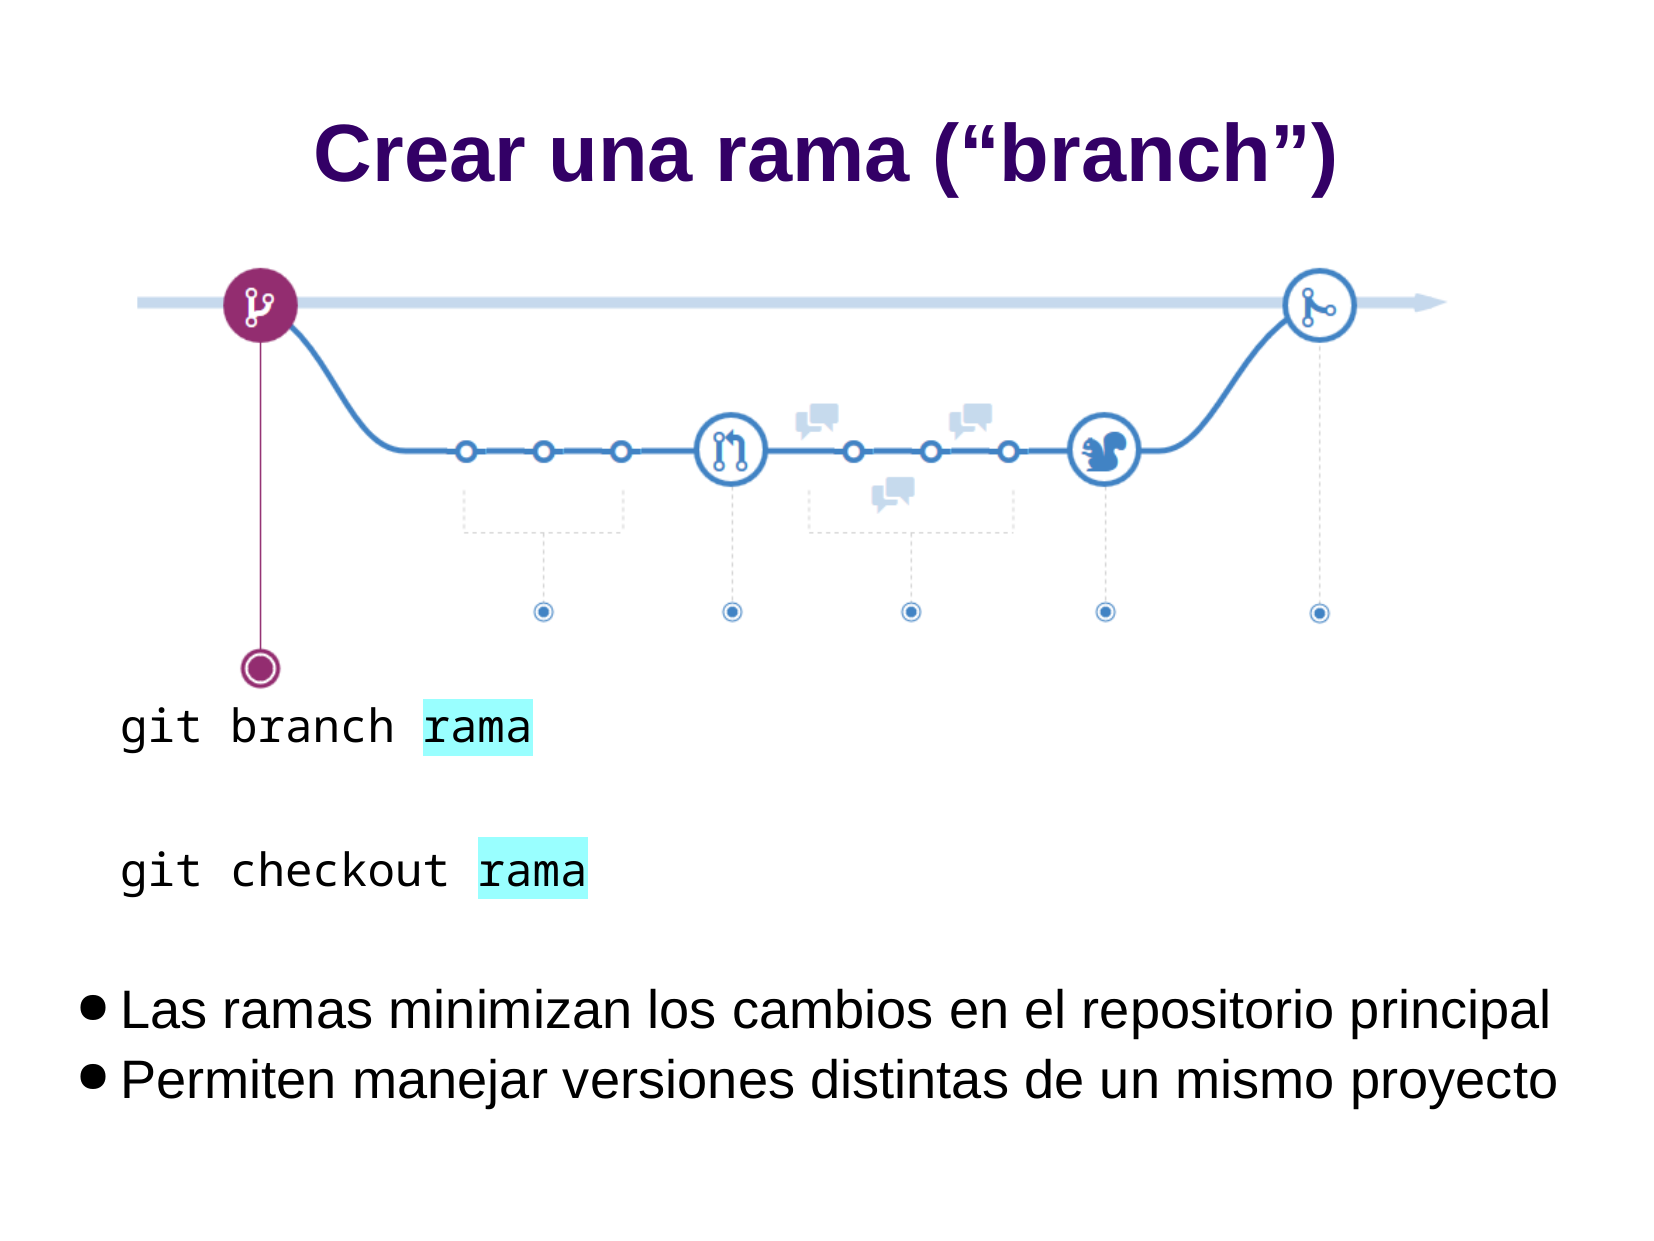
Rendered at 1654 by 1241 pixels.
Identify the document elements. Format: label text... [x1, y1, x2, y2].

text_box git branch rama git checkout rama Las ramas minimizan los cambios en el repositorio principal Permiten manejar versiones distintas de un mismo proyecto [75, 712, 1563, 1092]
title Crear una rama (“branch”) [82, 49, 1571, 257]
picture [122, 247, 1477, 699]
